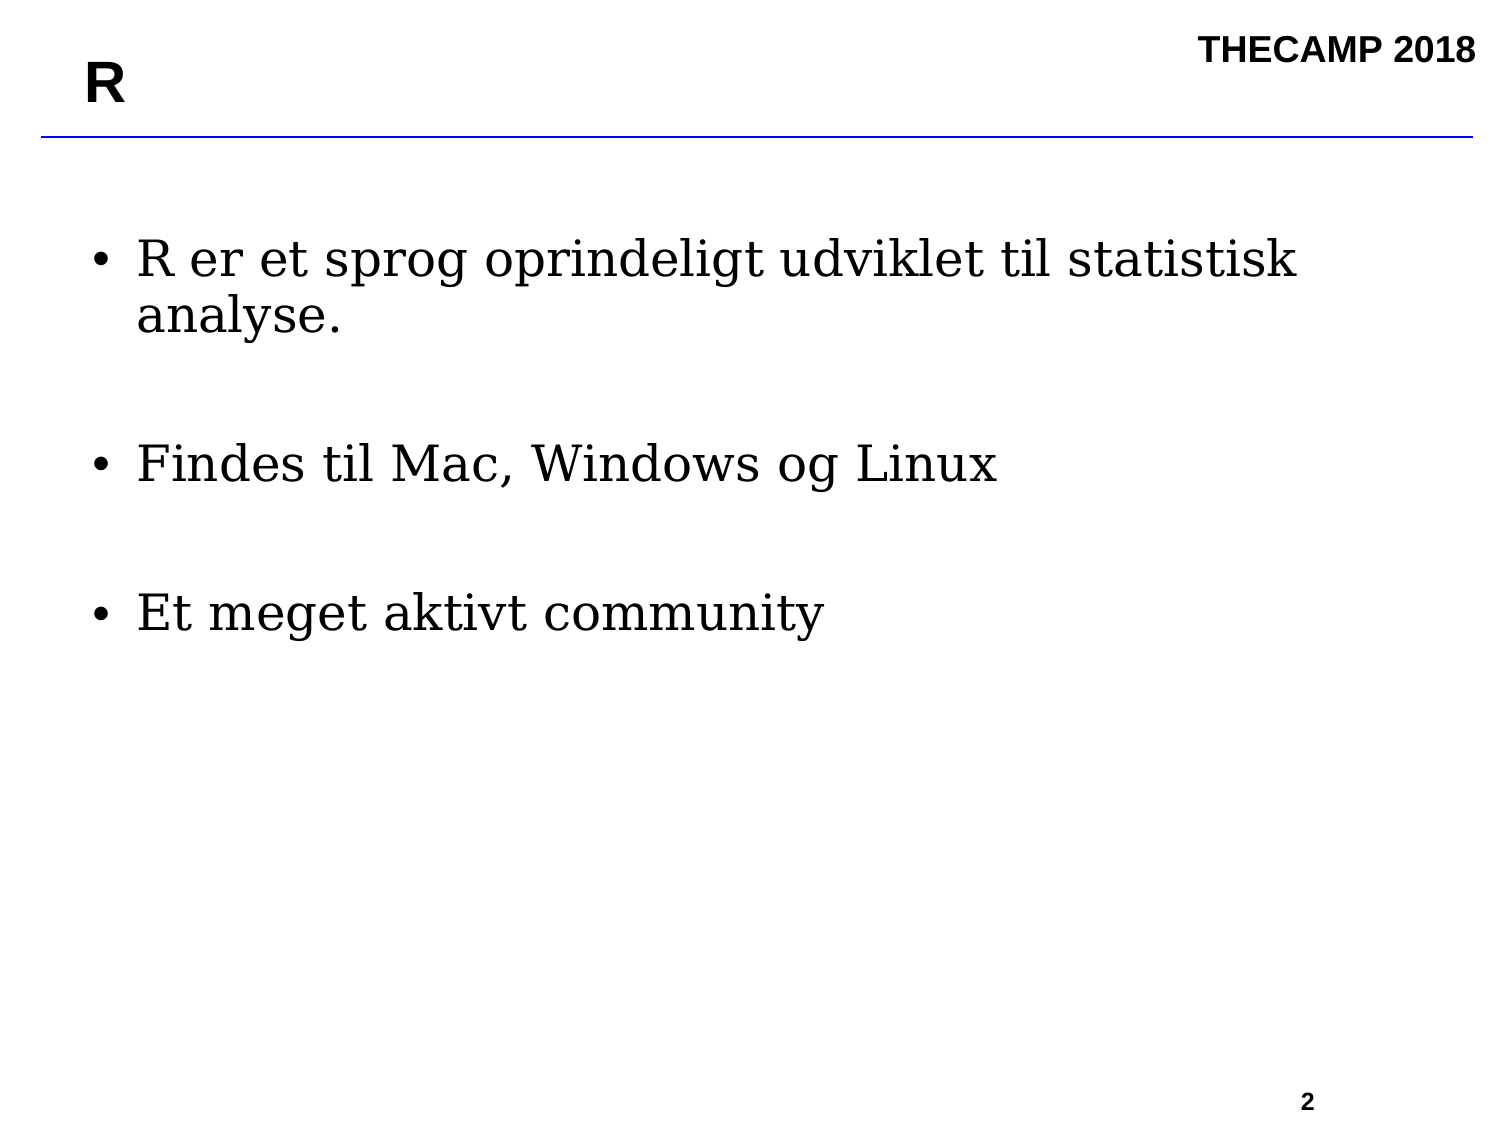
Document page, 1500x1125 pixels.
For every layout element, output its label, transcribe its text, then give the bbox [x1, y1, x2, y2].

title R [76, 42, 1424, 135]
list R er et sprog oprindeligt udviklet til statistisk analyse. Findes til Mac, Windows og Linux Et meget aktivt community [78, 147, 1388, 1009]
